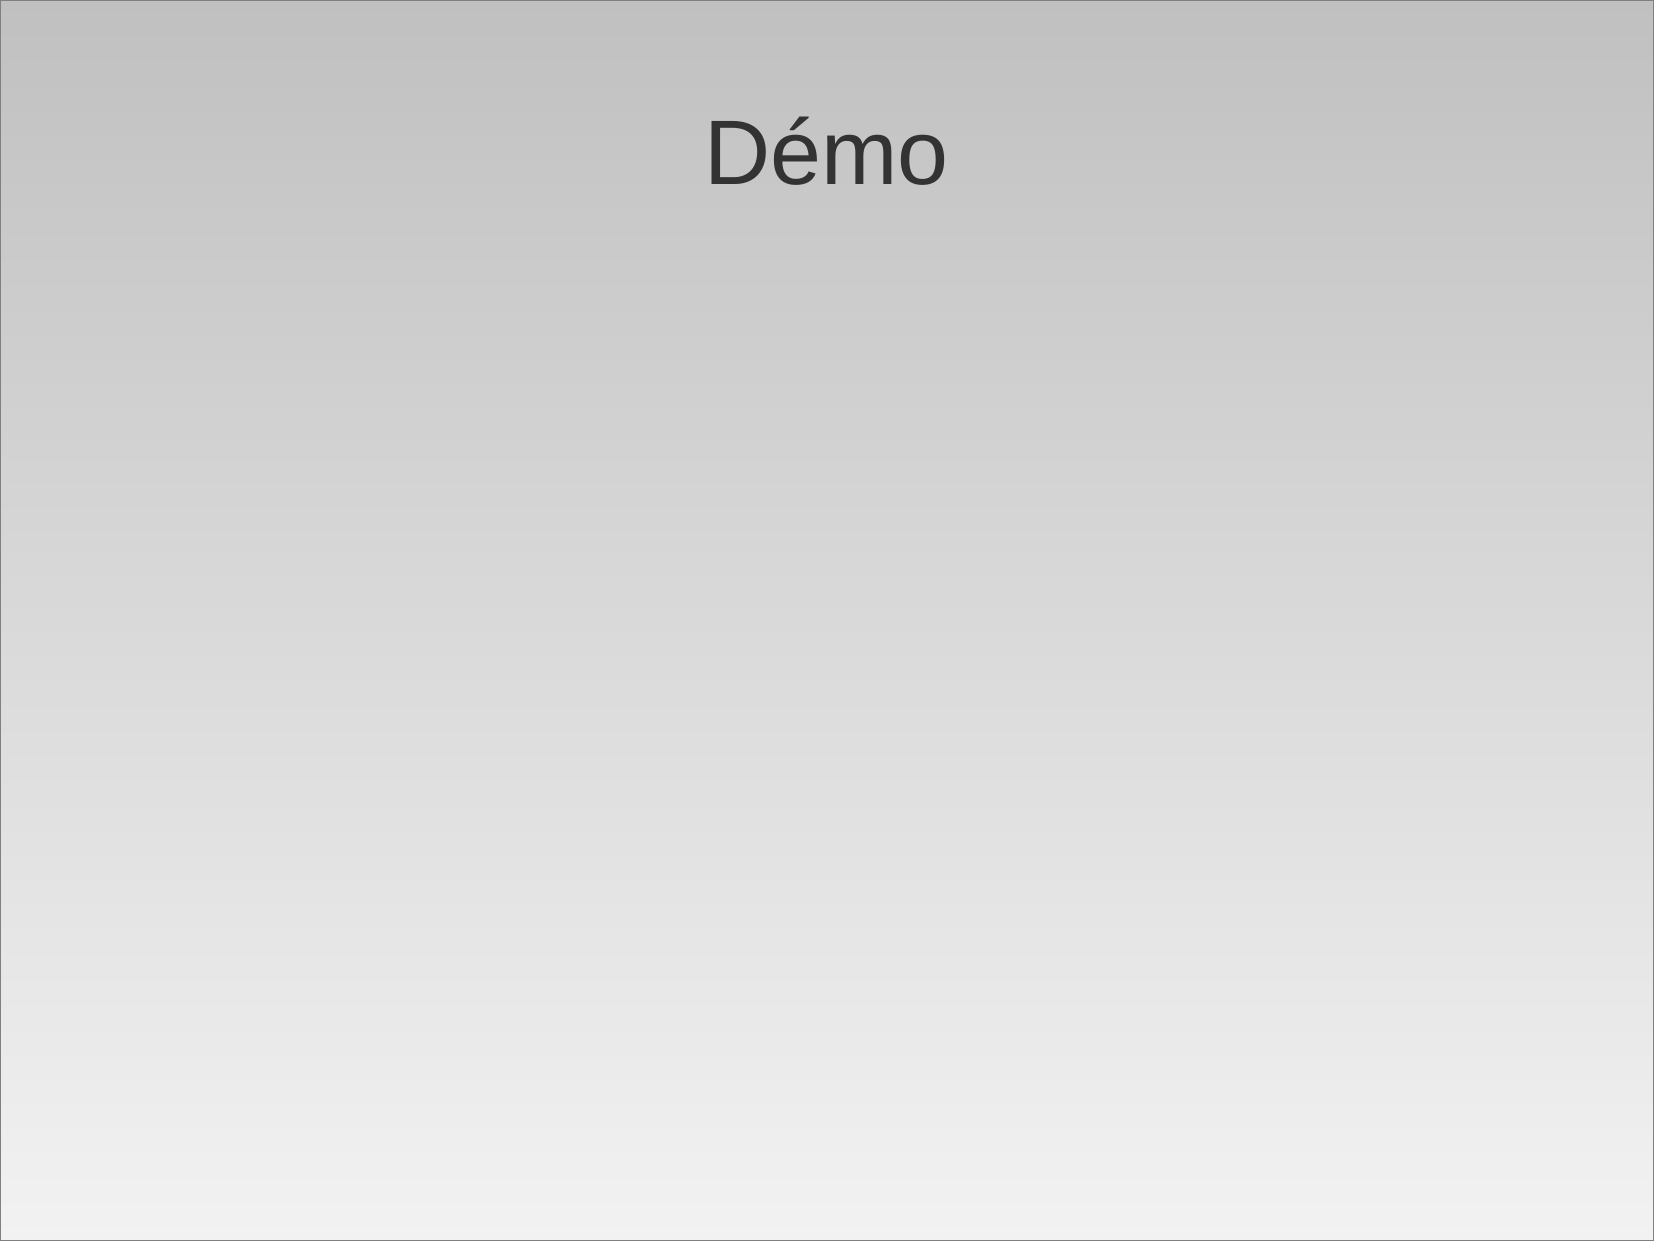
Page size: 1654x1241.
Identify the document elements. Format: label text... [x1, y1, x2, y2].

title Démo [82, 49, 1571, 257]
